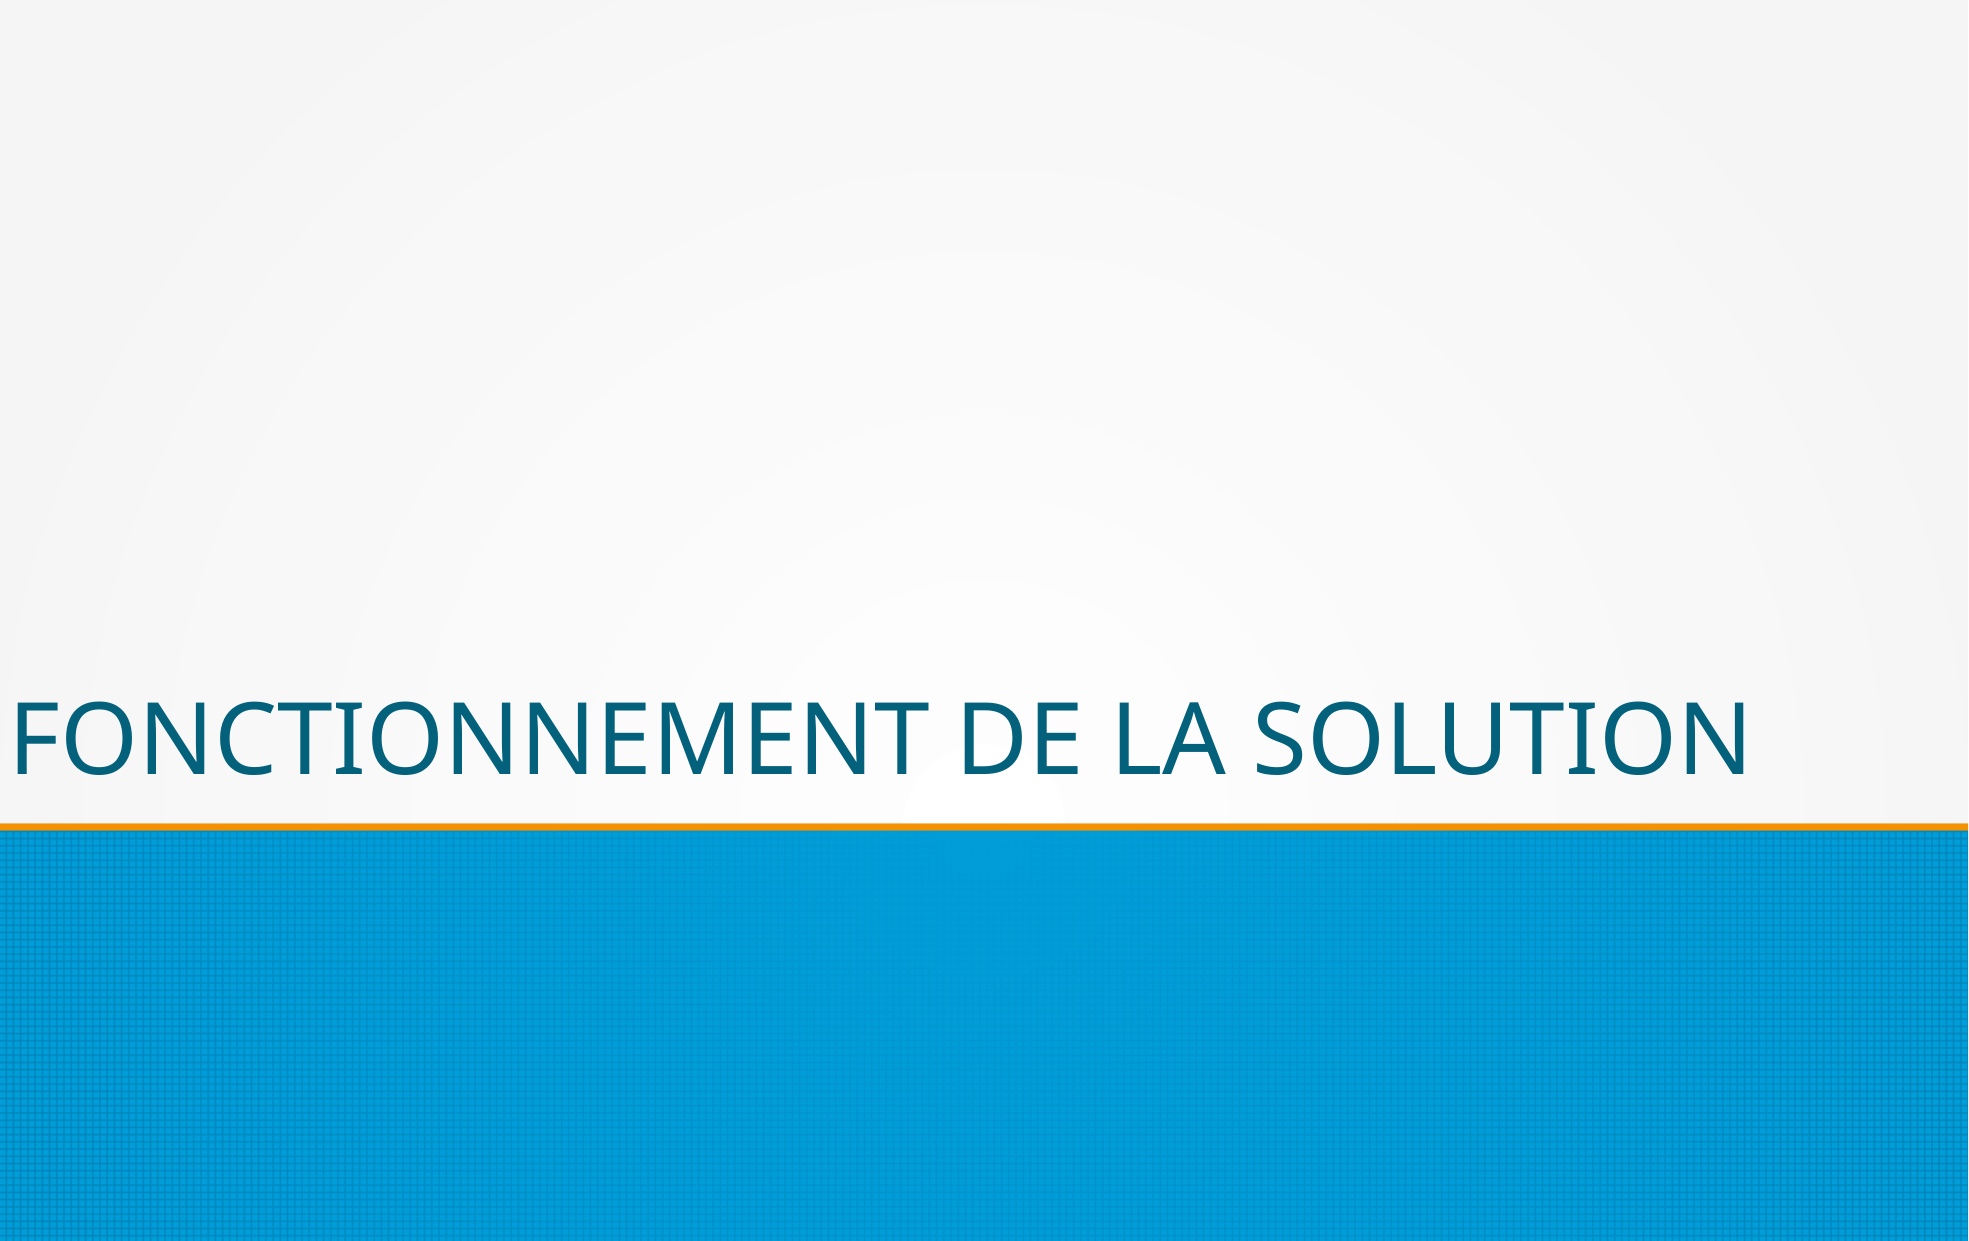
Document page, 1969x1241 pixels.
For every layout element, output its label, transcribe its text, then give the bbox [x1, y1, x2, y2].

text_box FONCTIONNEMENT DE LA SOLUTION [8, 64, 1780, 795]
picture [0, 0, 1969, 830]
